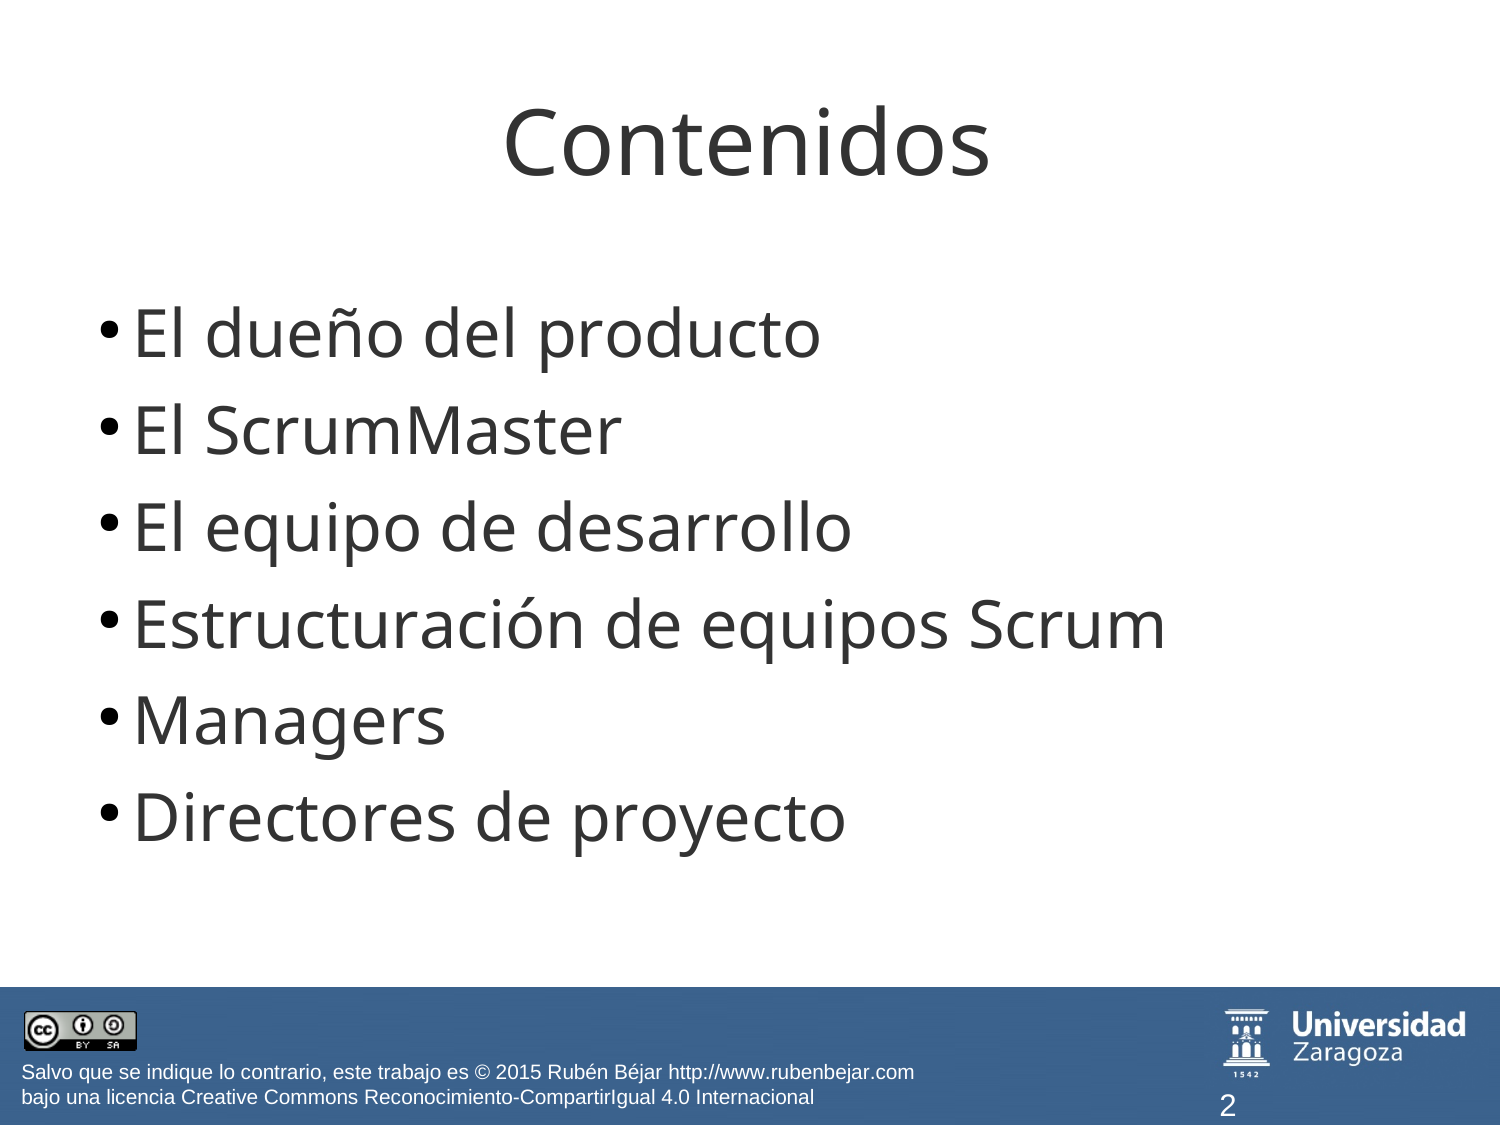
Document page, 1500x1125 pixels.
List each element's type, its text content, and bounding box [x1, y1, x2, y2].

list El dueño del producto El ScrumMaster El equipo de desarrollo Estructuración de equipos Scrum Managers Directores de proyecto [82, 283, 1418, 957]
title Contenidos [74, 21, 1420, 257]
picture [0, 987, 1500, 1125]
